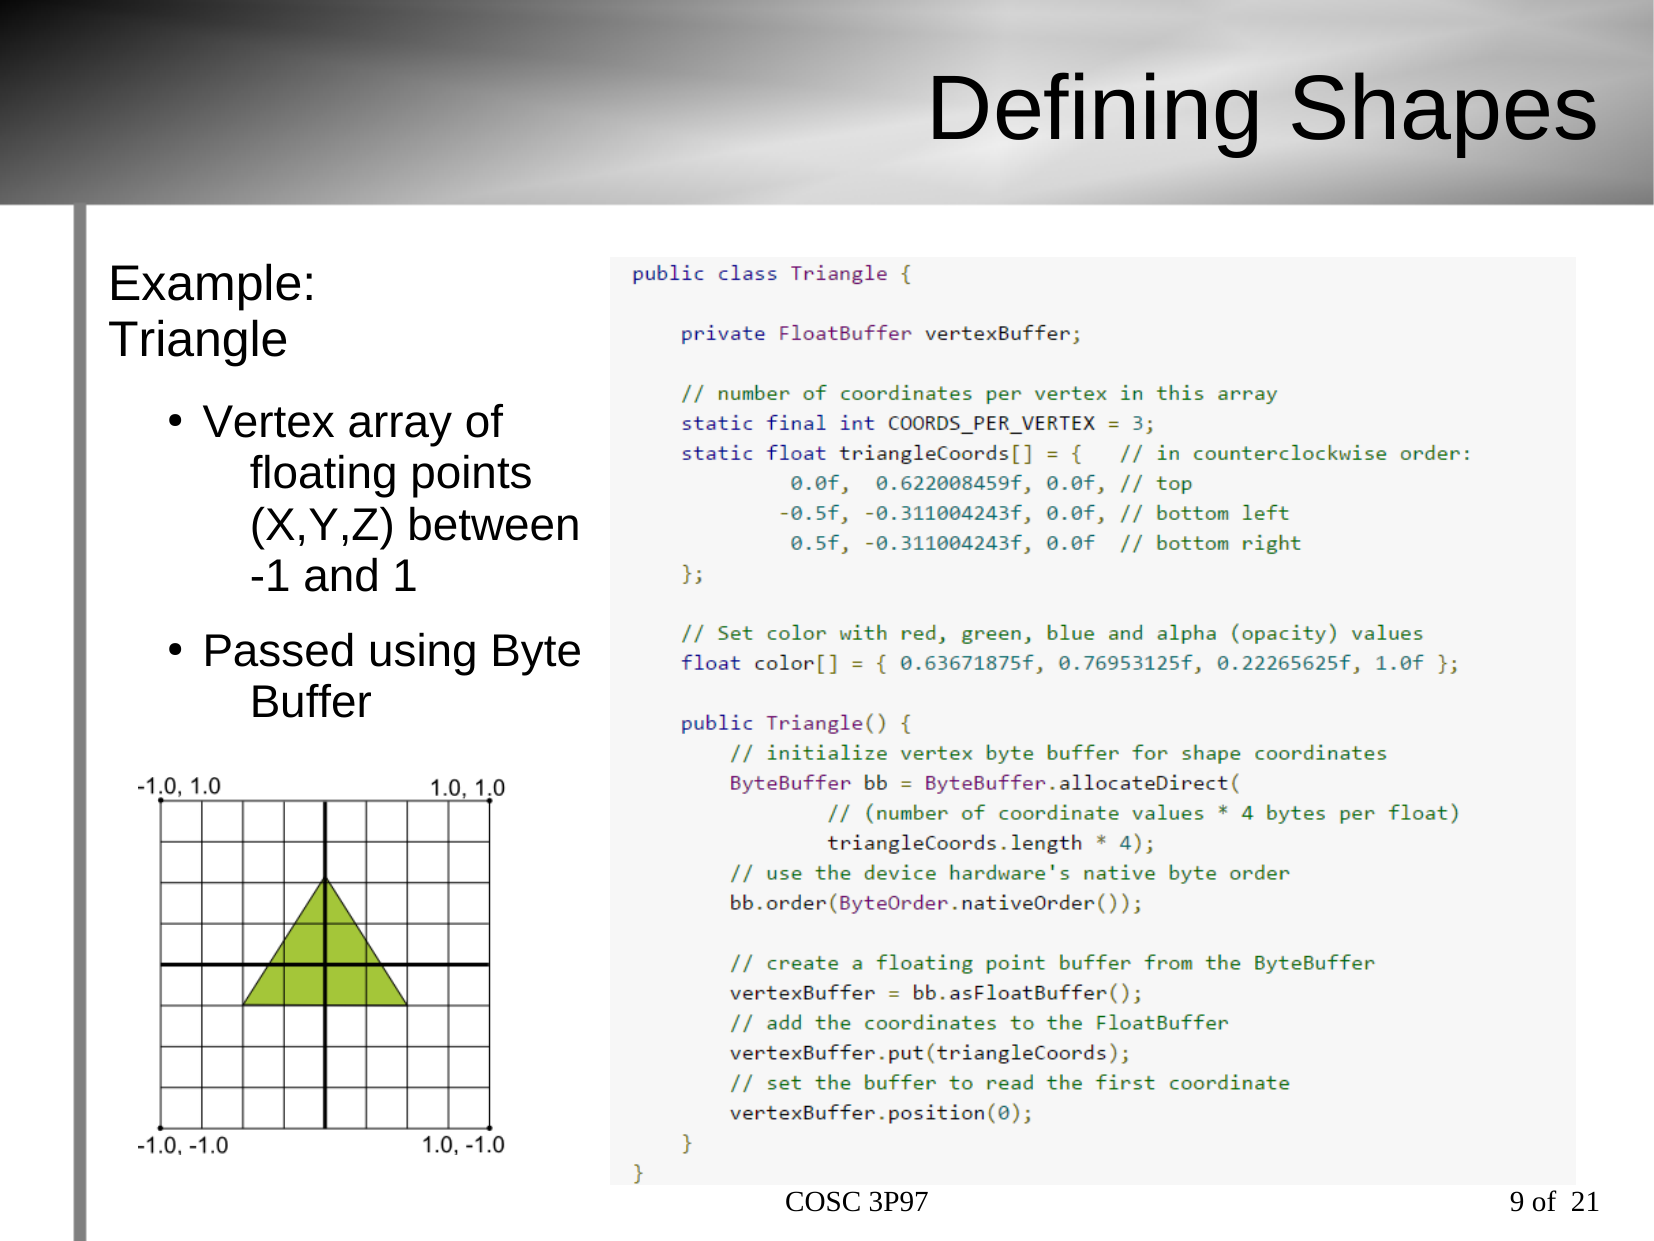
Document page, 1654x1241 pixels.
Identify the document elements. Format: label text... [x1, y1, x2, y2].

list Example: Triangle Vertex array of floating points (X,Y,Z) between -1 and 1 Passed using Byte Buffer [37, 255, 601, 1141]
title Defining Shapes [112, 13, 1601, 201]
picture [0, 0, 1654, 1241]
